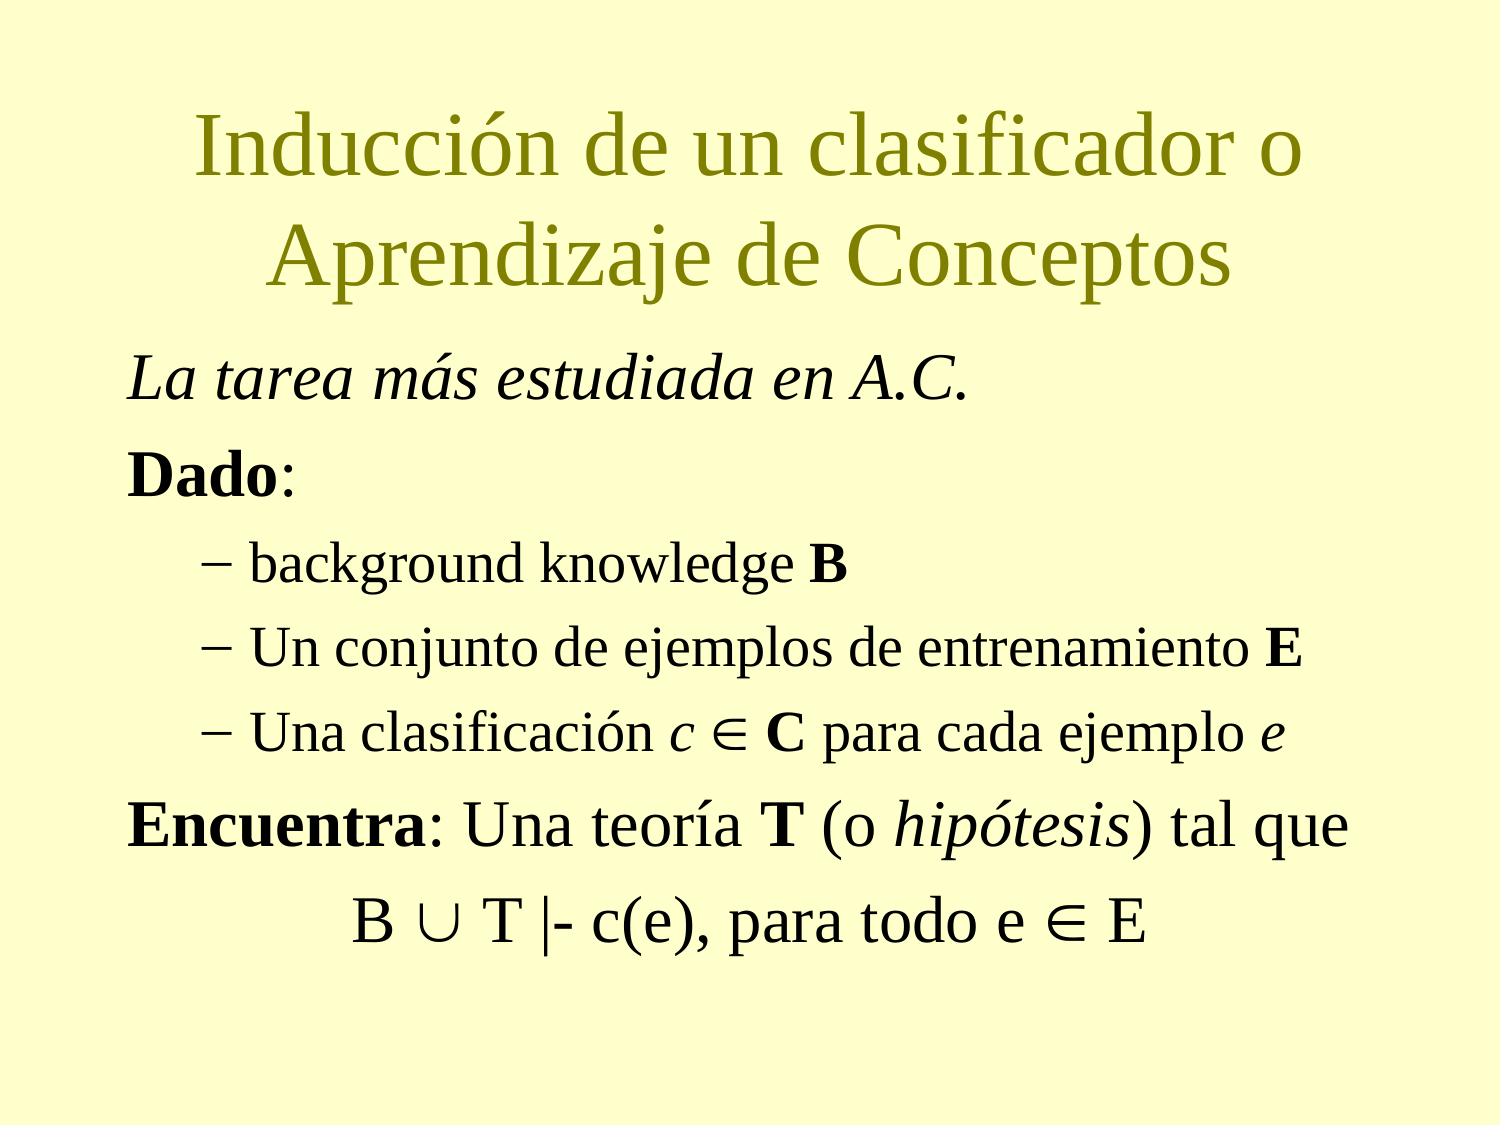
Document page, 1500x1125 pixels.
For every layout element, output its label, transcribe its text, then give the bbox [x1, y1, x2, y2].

list La tarea más estudiada en A.C. Dado: background knowledge B Un conjunto de ejemplos de entrenamiento E Una clasificación c  C para cada ejemplo e Encuentra: Una teoría T (o hipótesis) tal que B  T |- c(e), para todo e  E [112, 324, 1388, 1001]
title Inducción de un clasificador o Aprendizaje de Conceptos [112, 76, 1388, 312]
